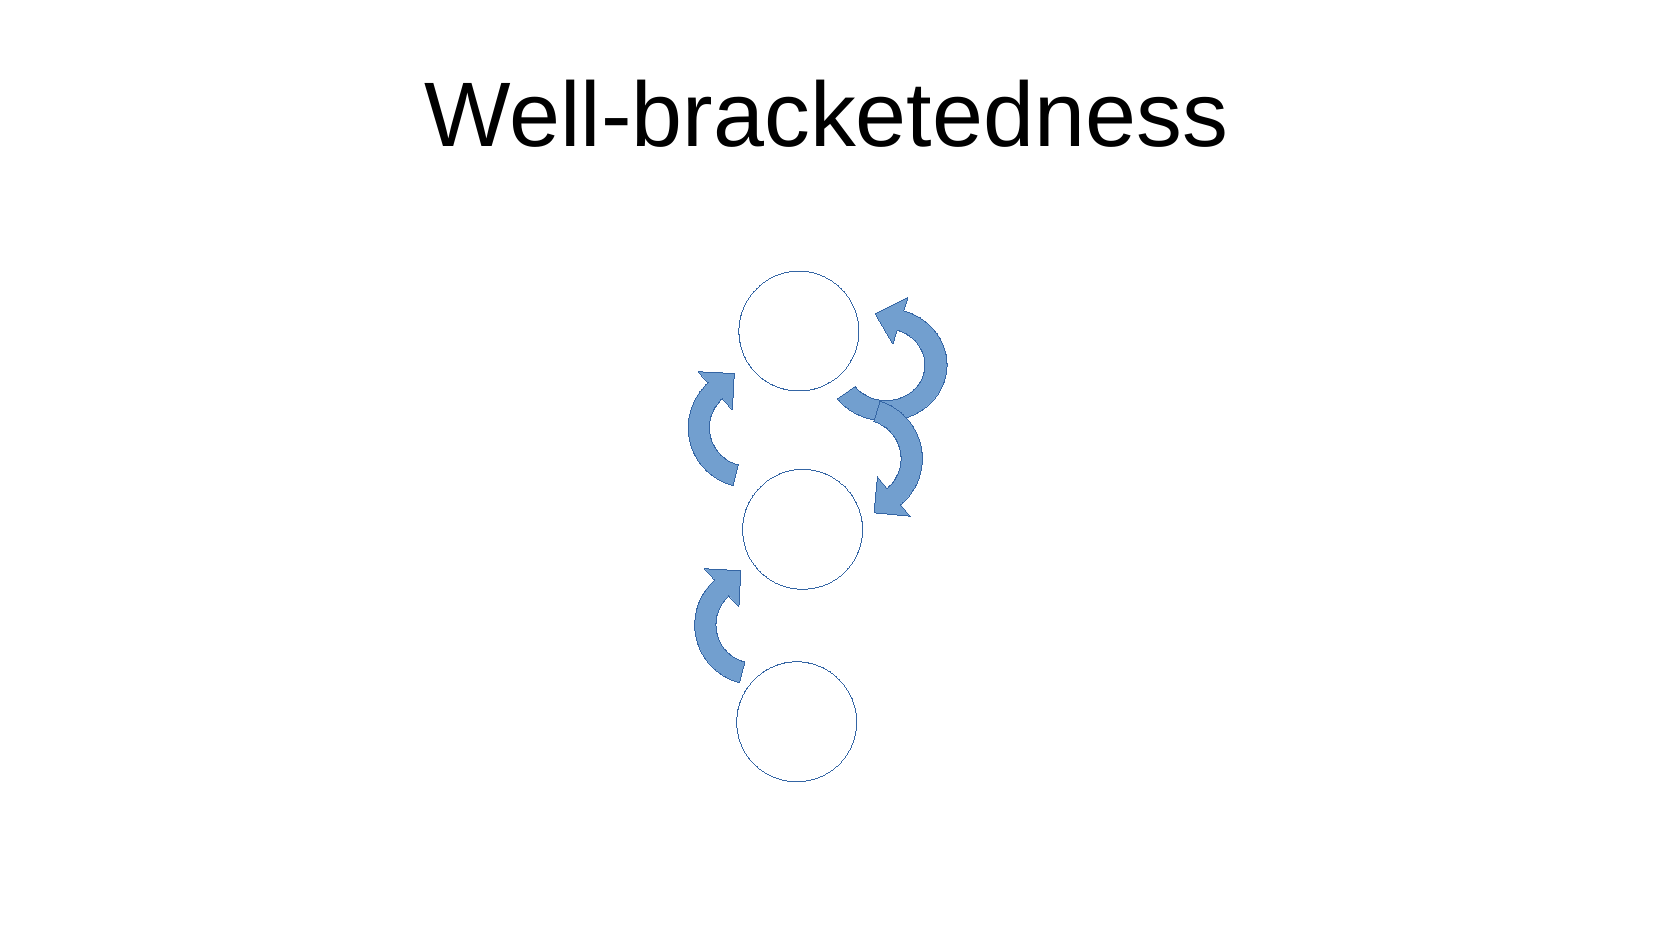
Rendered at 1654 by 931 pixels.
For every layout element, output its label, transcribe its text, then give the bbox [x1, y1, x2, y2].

text_box [688, 371, 739, 486]
title Well-bracketedness [82, 37, 1571, 193]
text_box [694, 568, 745, 683]
text_box [837, 297, 948, 517]
